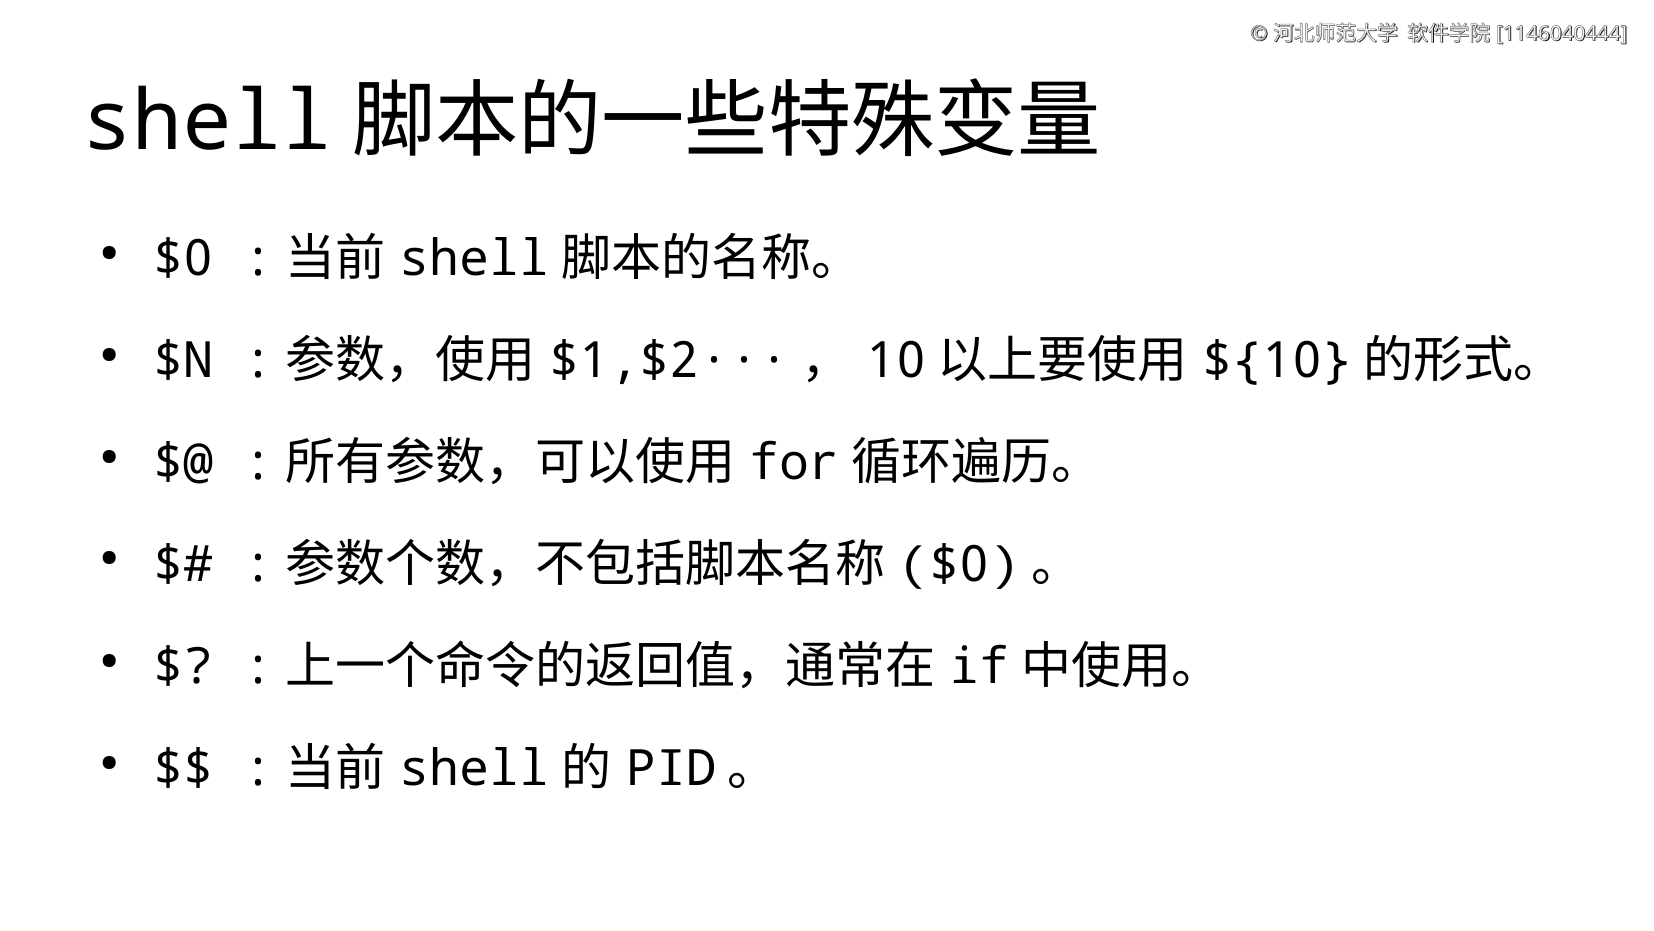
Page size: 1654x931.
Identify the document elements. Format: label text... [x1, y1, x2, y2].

list $0 :当前shell脚本的名称。 $N :参数，使用$1,$2···，10以上要使用${10}的形式。 $@ :所有参数，可以使用for循环遍历。 $# :参数个数，不包括脚本名称($0)。 $? :上一个命令的返回值，通常在if中使用。 $$ :当前shell的PID。 [82, 217, 1571, 898]
title shell脚本的一些特殊变量 [82, 37, 1571, 189]
